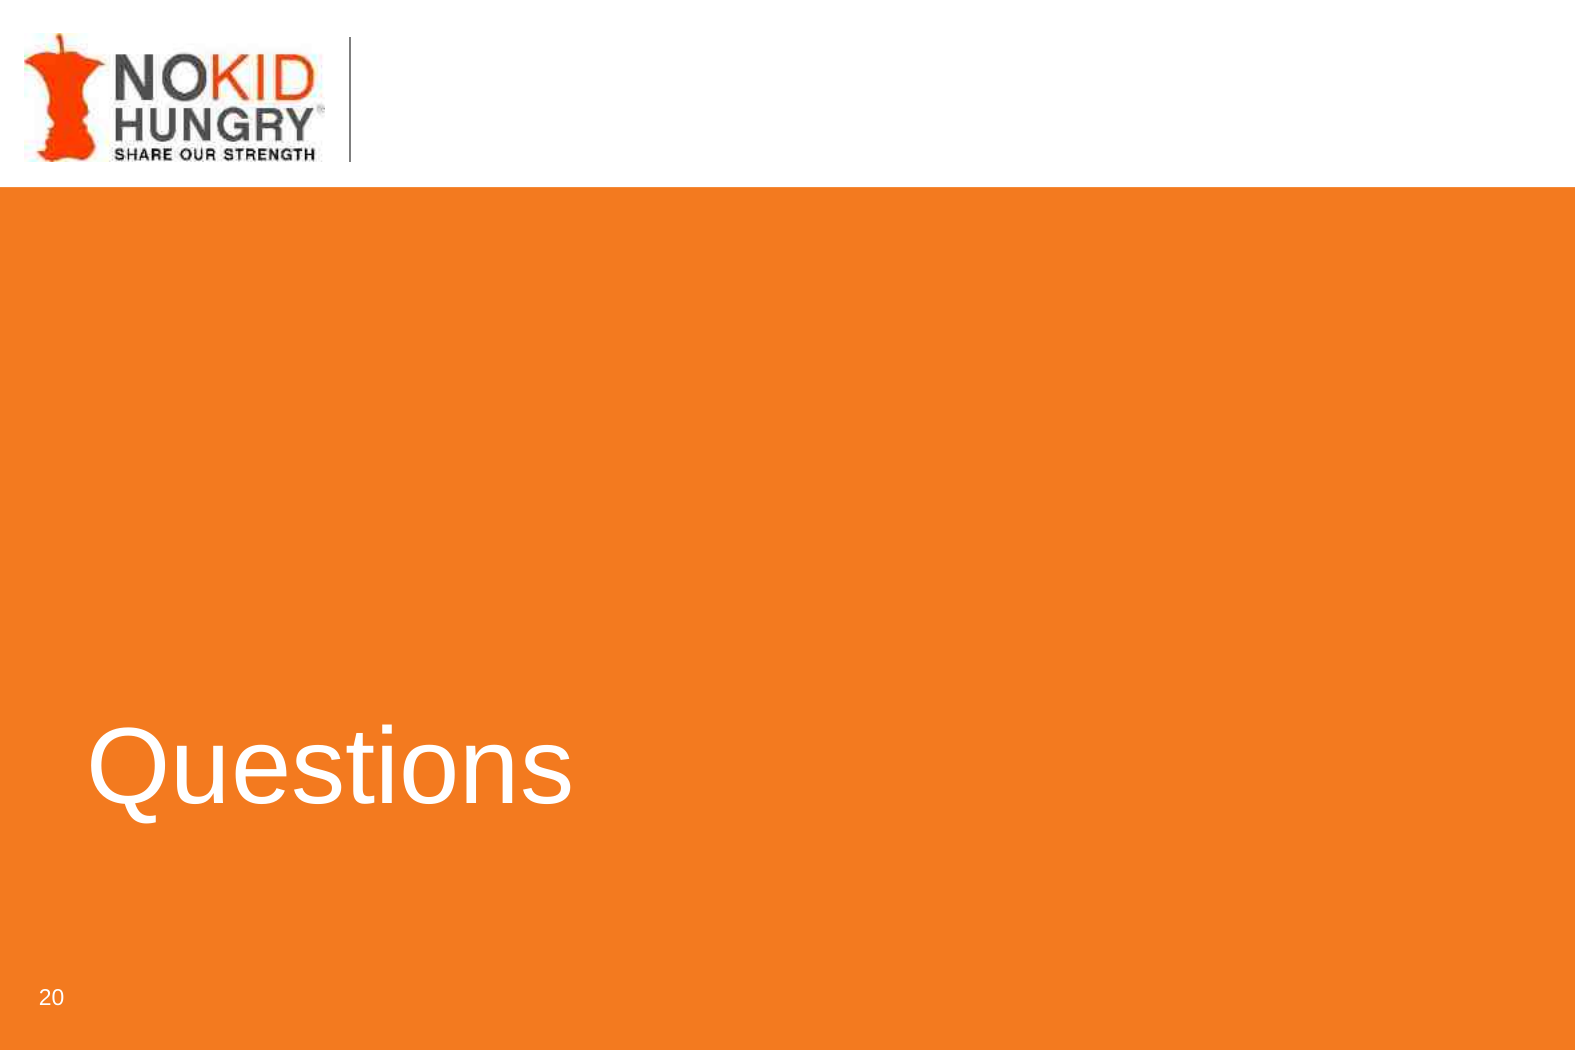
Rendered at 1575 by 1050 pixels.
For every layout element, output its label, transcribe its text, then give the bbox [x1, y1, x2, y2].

text_box [0, 187, 1575, 1050]
title Questions [71, 687, 1575, 975]
text_box <number> [23, 975, 167, 1018]
picture [24, 33, 325, 162]
